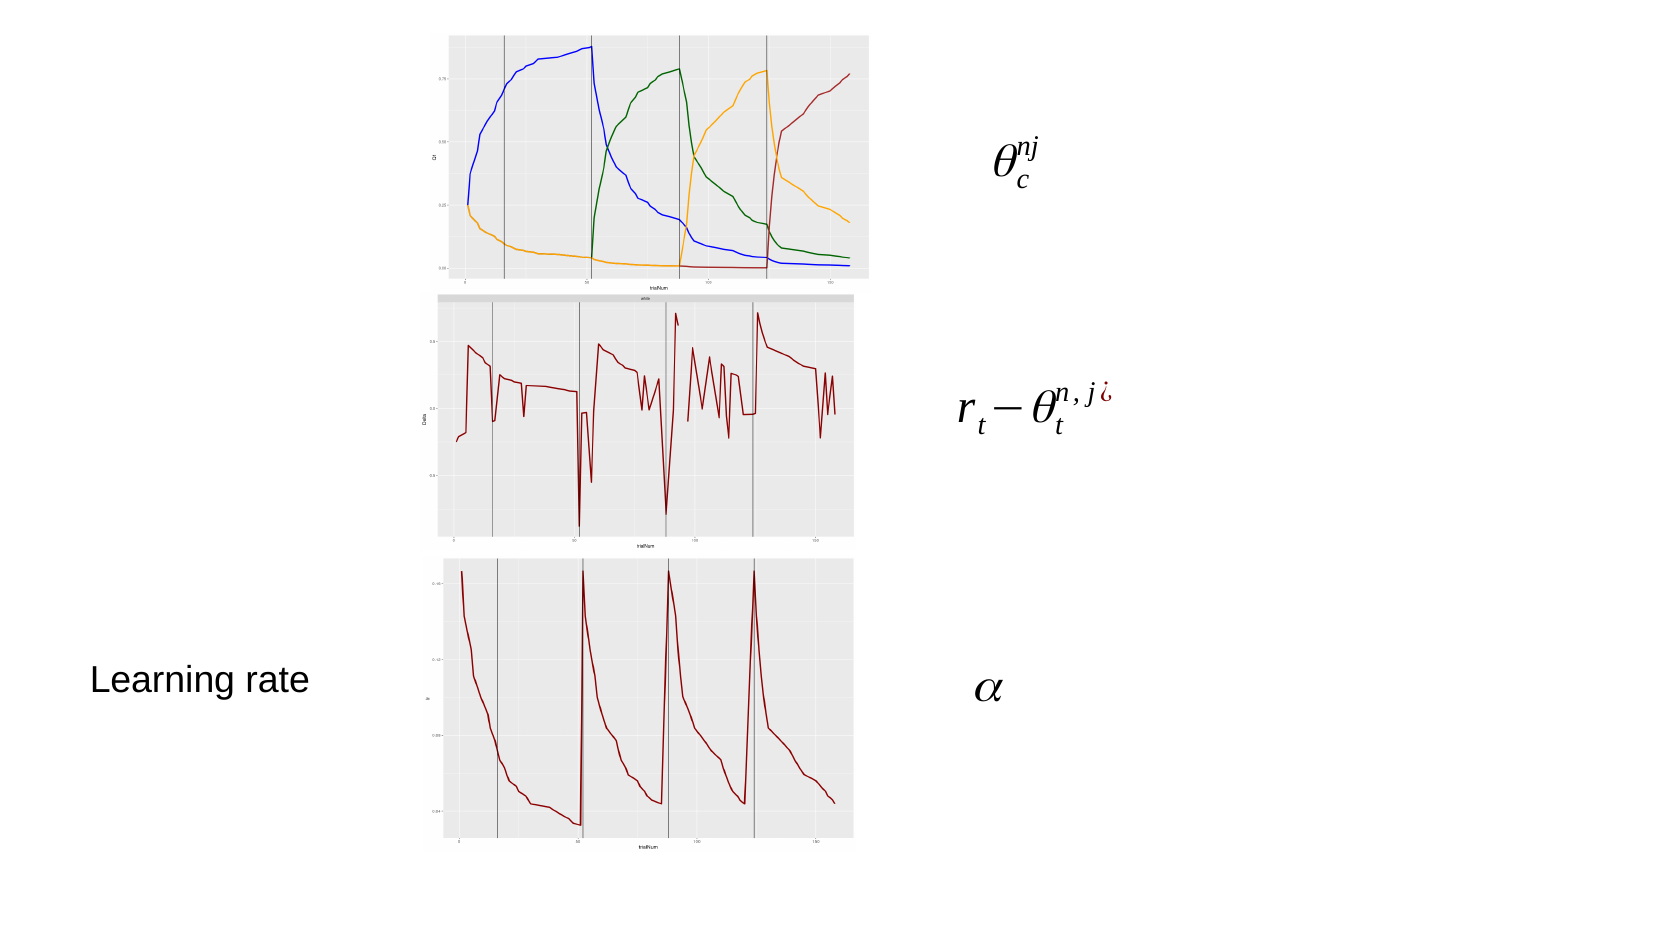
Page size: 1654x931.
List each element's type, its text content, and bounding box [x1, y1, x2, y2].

chart [977, 128, 1051, 196]
text_box Learning rate [75, 651, 346, 751]
picture [423, 556, 856, 852]
chart [960, 677, 1015, 706]
picture [420, 33, 871, 551]
chart [945, 375, 1125, 442]
